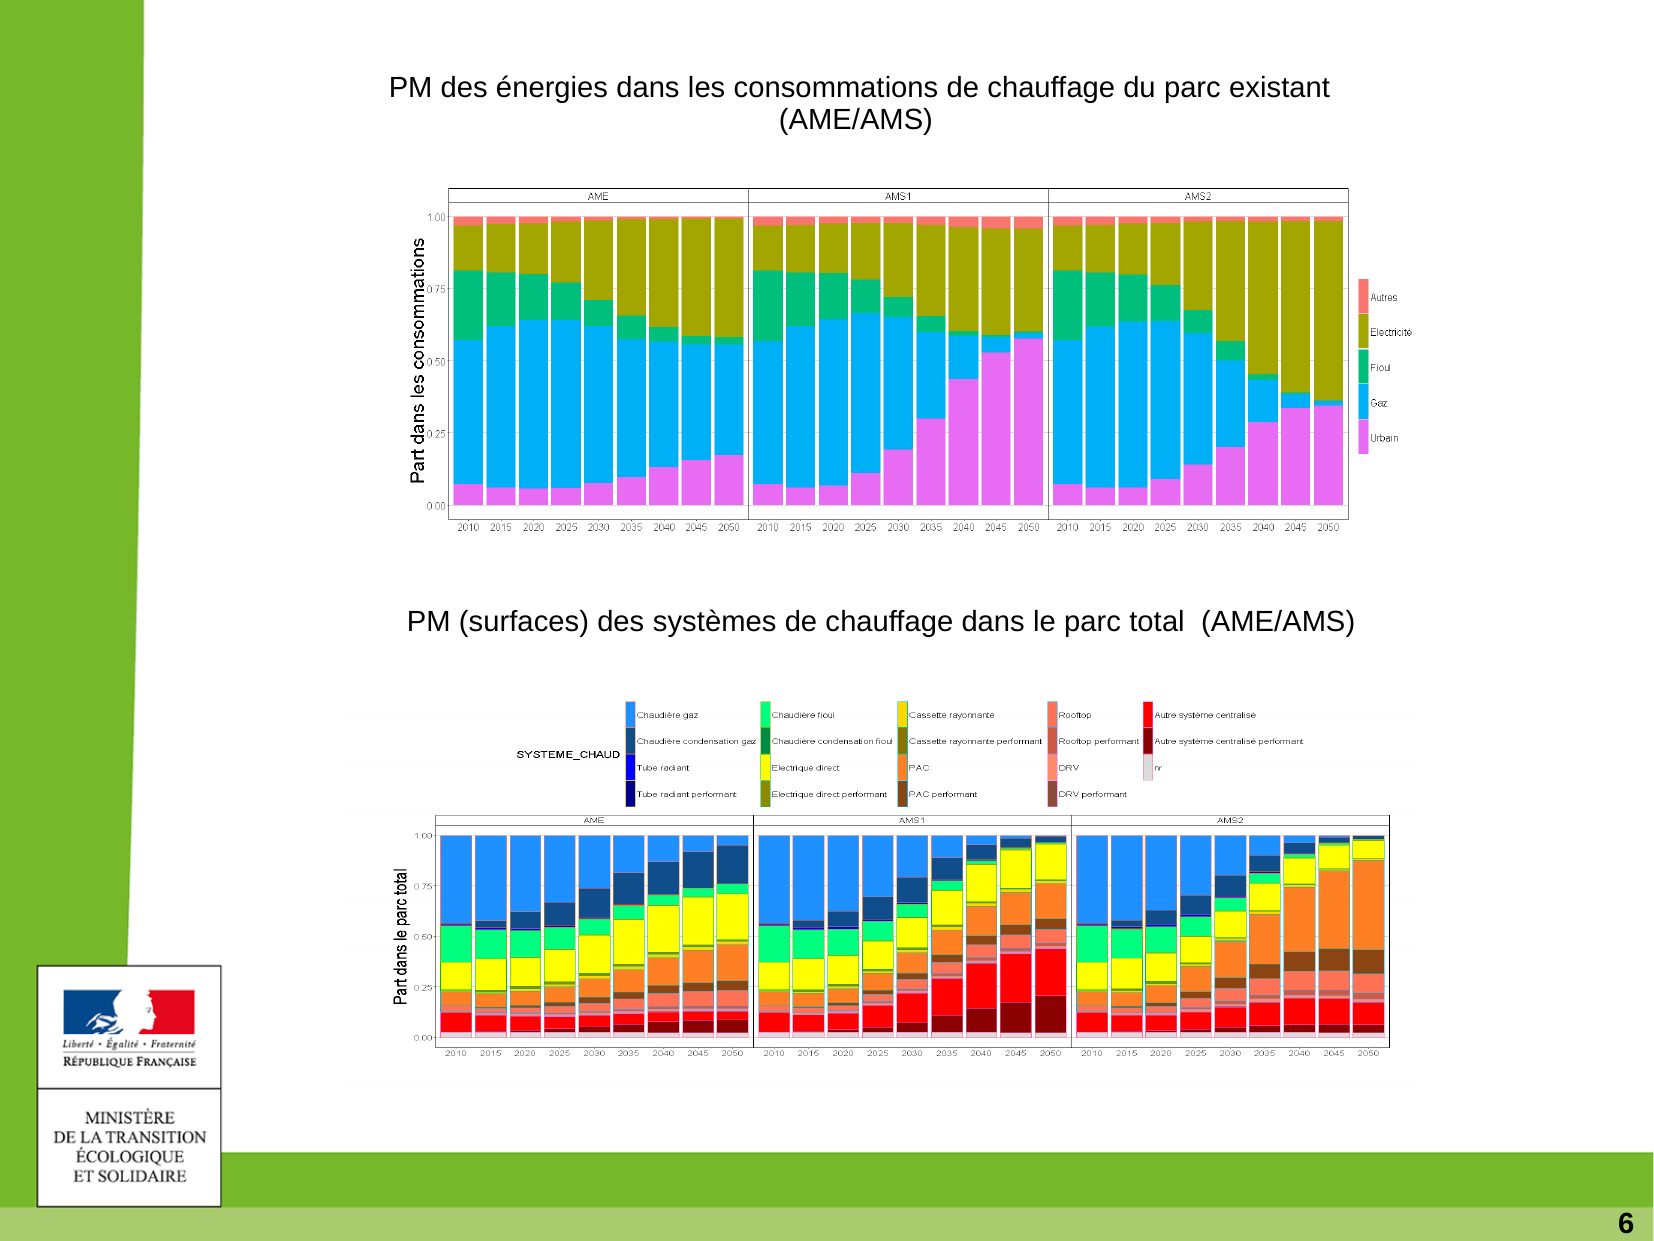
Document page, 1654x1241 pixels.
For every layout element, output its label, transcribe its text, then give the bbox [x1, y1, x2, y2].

text_box PM des énergies dans les consommations de chauffage du parc existant (AME/AMS) [312, 63, 1408, 186]
text_box PM (surfaces) des systèmes de chauffage dans le parc total (AME/AMS) [314, 597, 1458, 646]
picture [0, 0, 1654, 1241]
